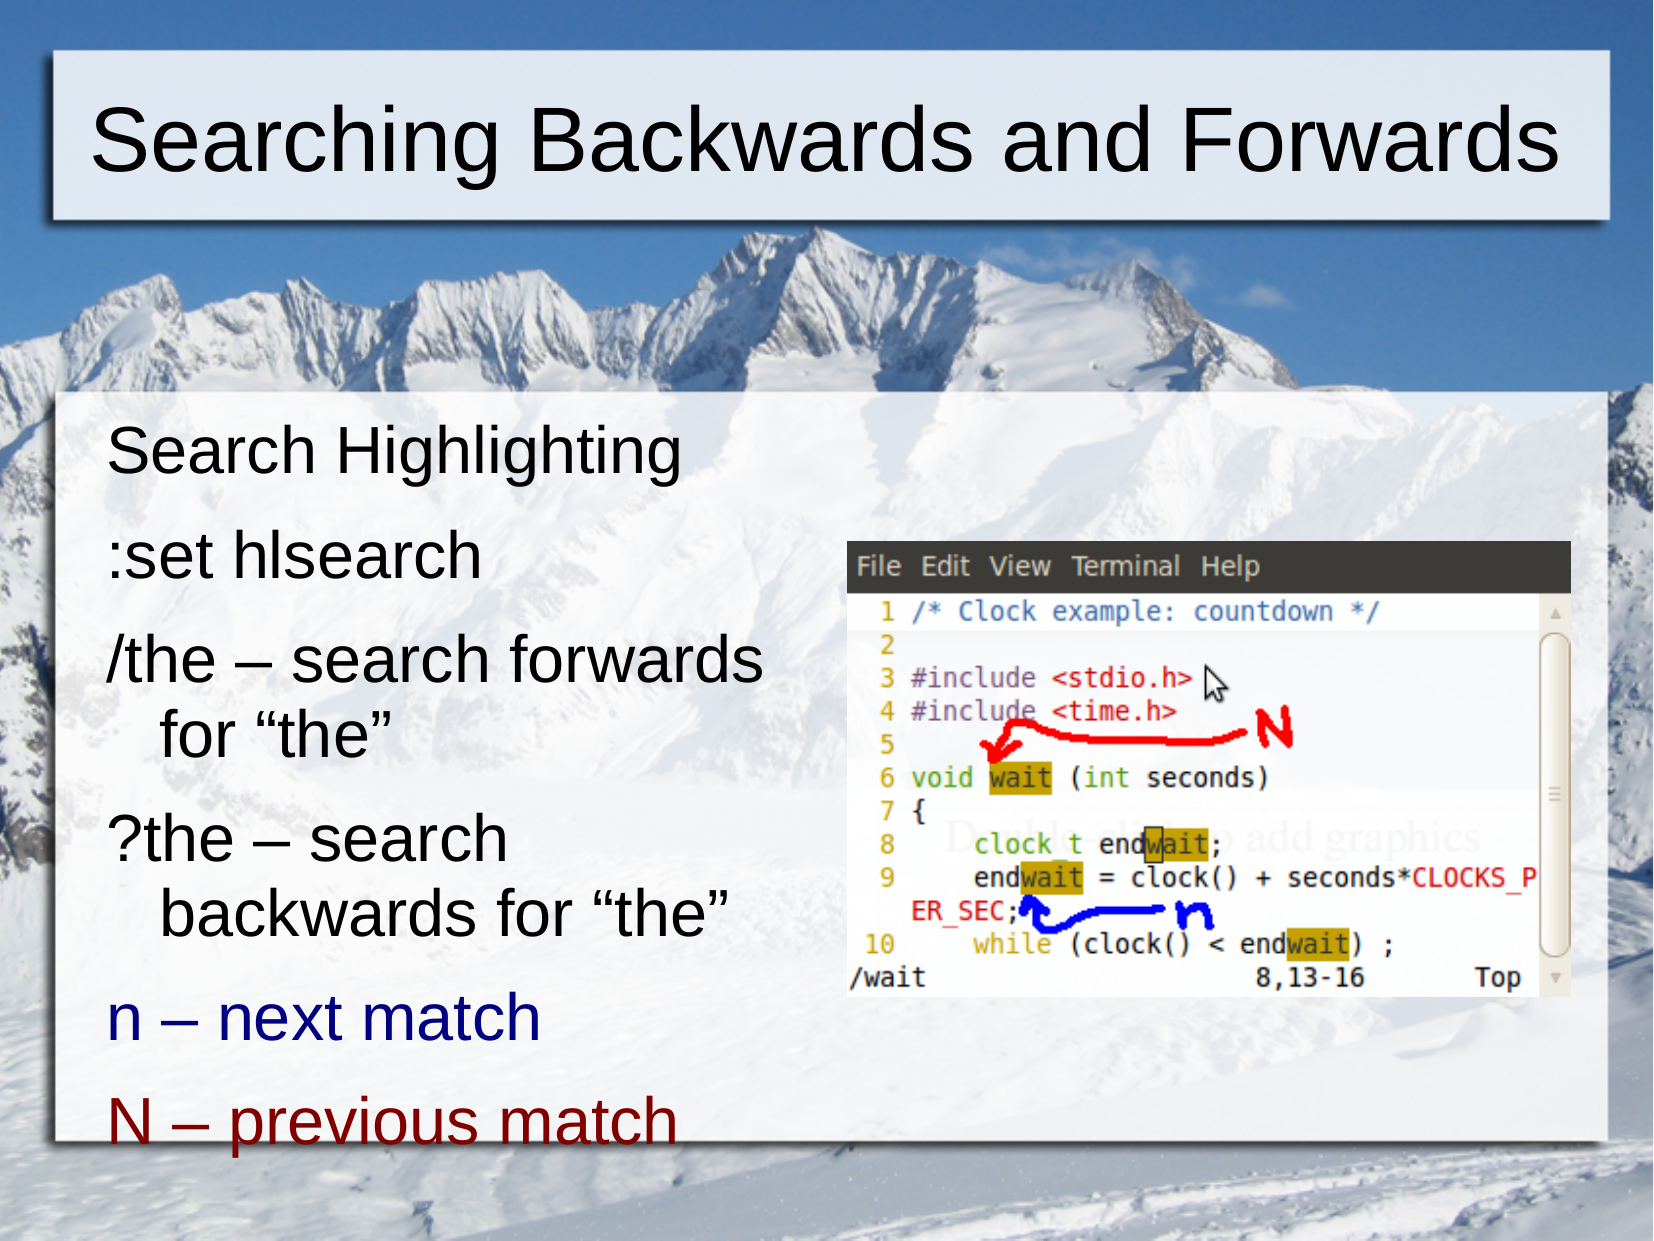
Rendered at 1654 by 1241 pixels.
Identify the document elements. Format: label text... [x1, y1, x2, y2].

title Searching Backwards and Forwards [58, 61, 1594, 219]
picture [0, 0, 1654, 1241]
list Search Highlighting :set hlsearch /the – search forwards for “the” ?the – search backwards for “the” n – next match N – previous match [88, 413, 812, 1163]
